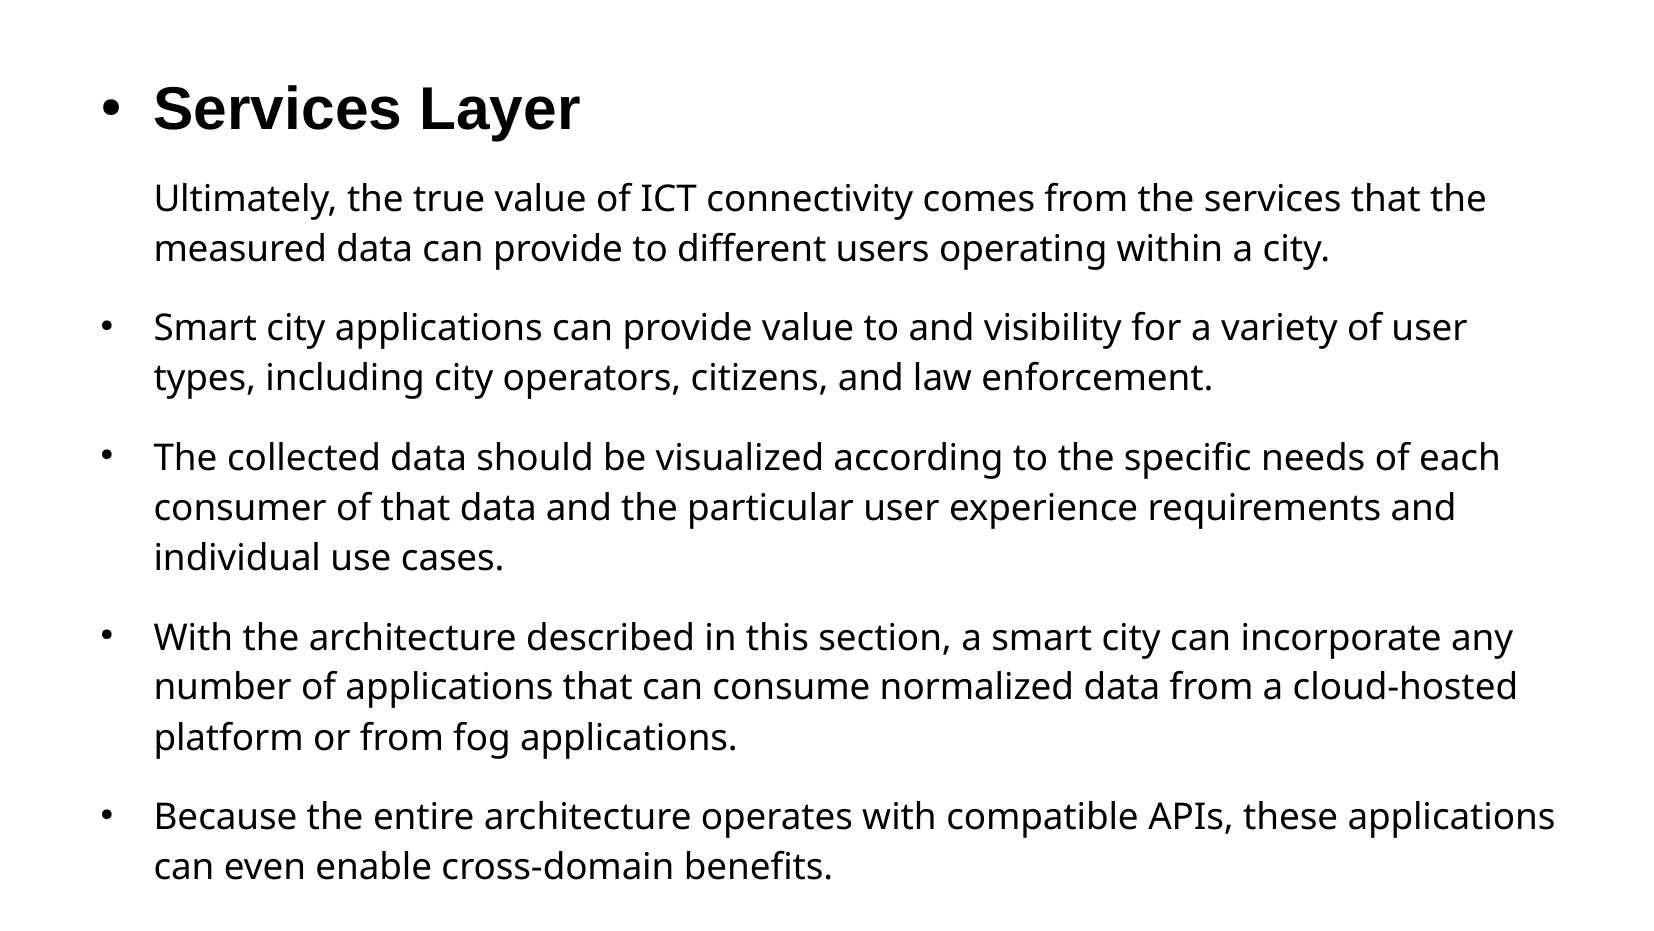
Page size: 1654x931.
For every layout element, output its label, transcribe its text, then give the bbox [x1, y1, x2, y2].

list Services Layer Ultimately, the true value of ICT connectivity comes from the services that the measured data can provide to different users operating within a city. Smart city applications can provide value to and visibility for a variety of user types, including city operators, citizens, and law enforcement. The collected data should be visualized according to the specific needs of each consumer of that data and the particular user experience requirements and individual use cases. With the architecture described in this section, a smart city can incorporate any number of applications that can consume normalized data from a cloud-hosted platform or from fog applications. Because the entire architecture operates with compatible APIs, these applications can even enable cross-domain benefits. [82, 75, 1571, 901]
